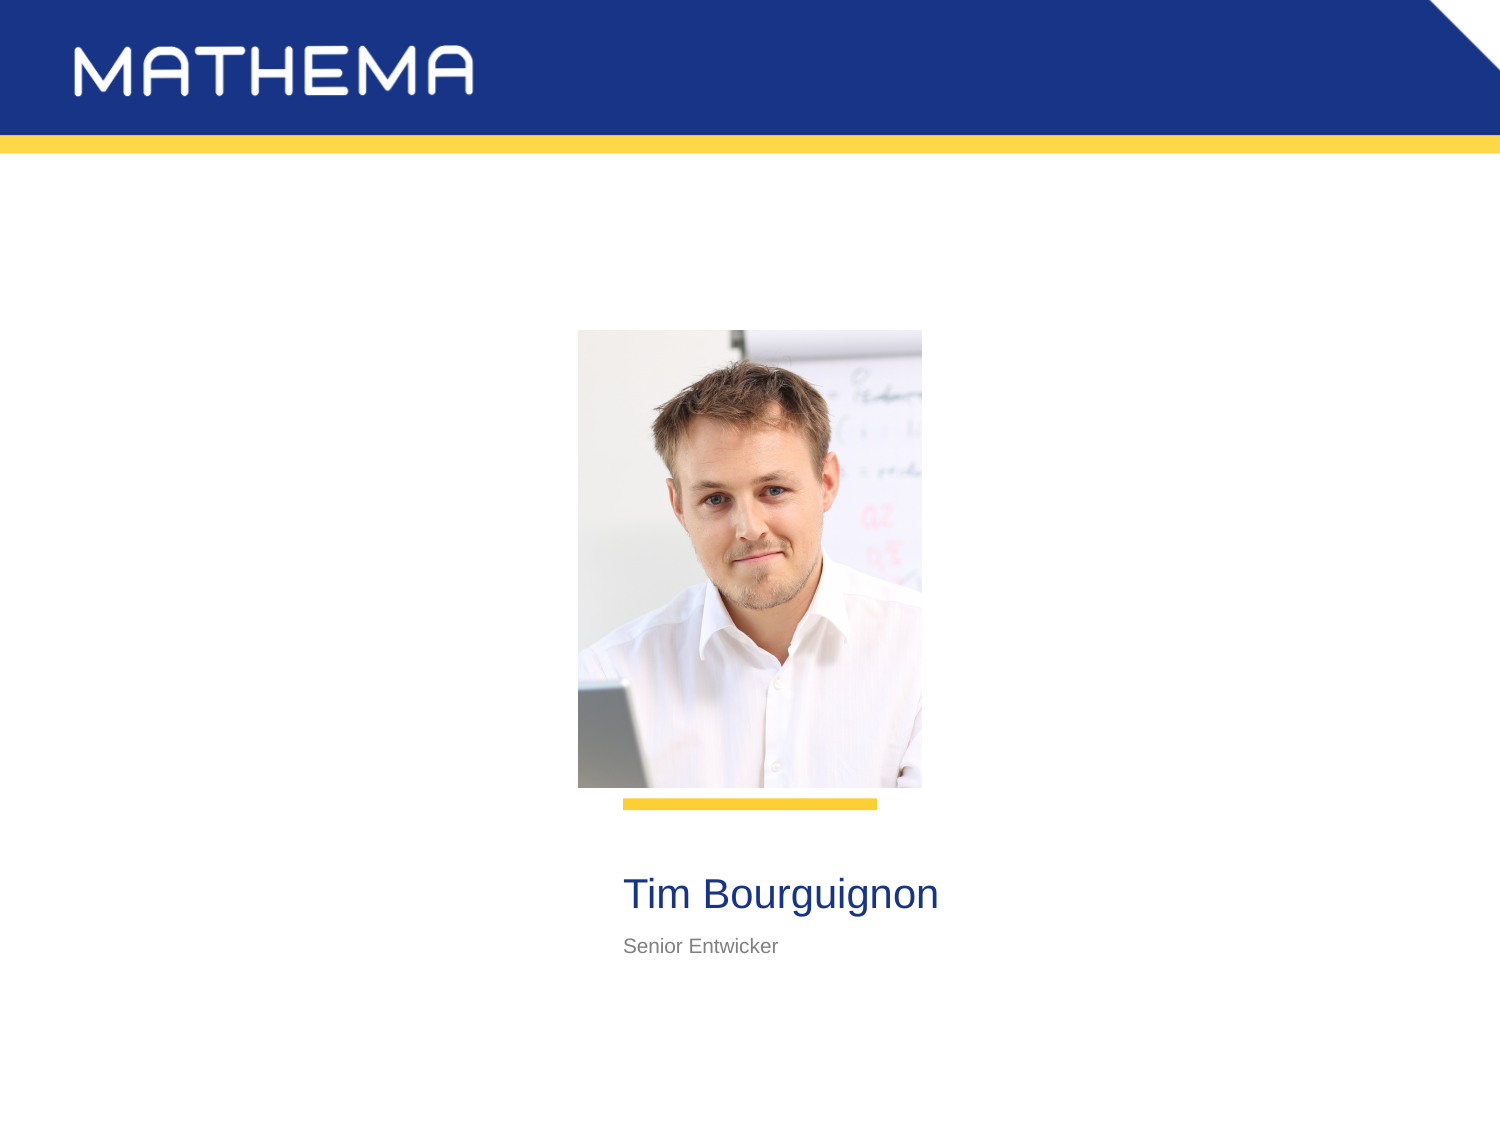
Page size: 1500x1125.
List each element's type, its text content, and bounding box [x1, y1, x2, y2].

text_box [623, 798, 877, 811]
text_box Tim Bourguignon [623, 868, 940, 919]
text_box Senior Entwicker [623, 933, 957, 960]
picture [0, 0, 1500, 1125]
